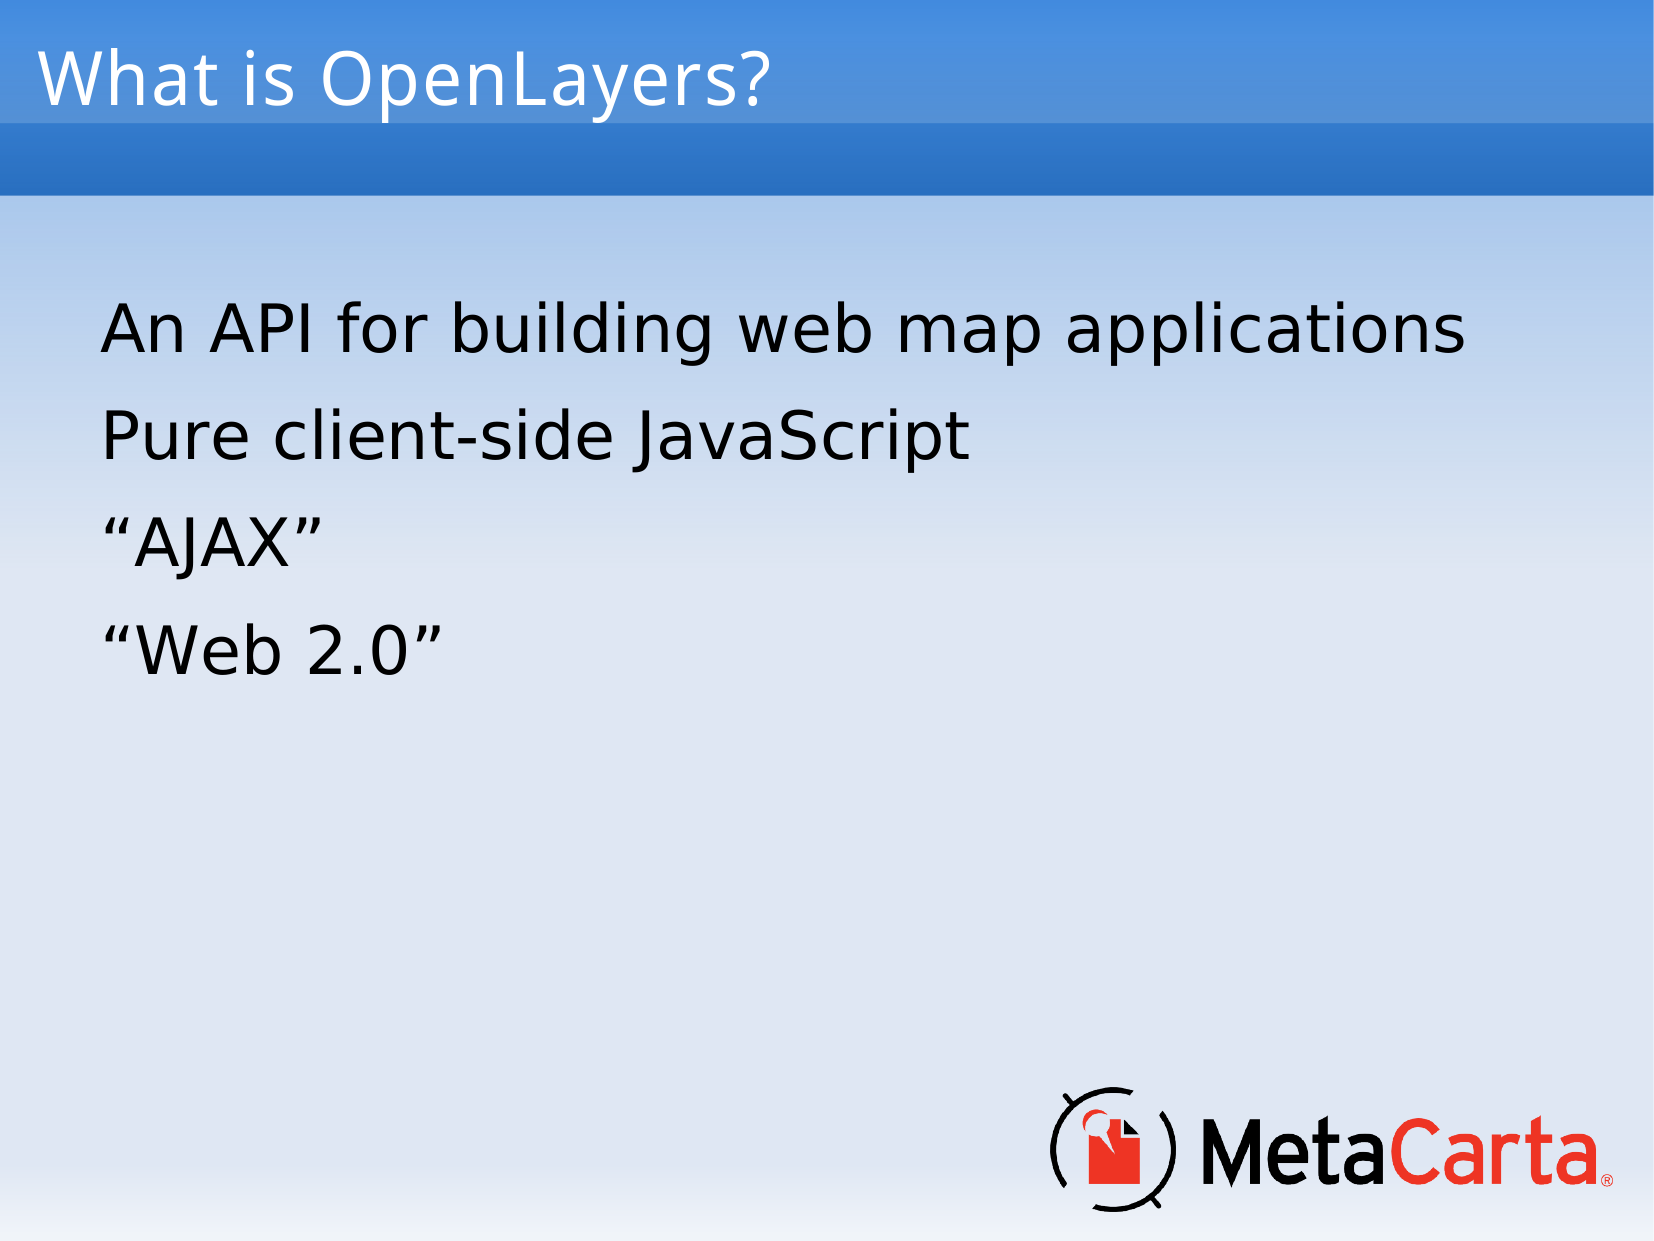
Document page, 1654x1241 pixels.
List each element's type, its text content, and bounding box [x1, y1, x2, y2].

list An API for building web map applications Pure client-side JavaScript “AJAX” “Web 2.0” [82, 290, 1571, 1109]
title What is OpenLayers? [37, 2, 1463, 151]
picture [0, 0, 1654, 1241]
